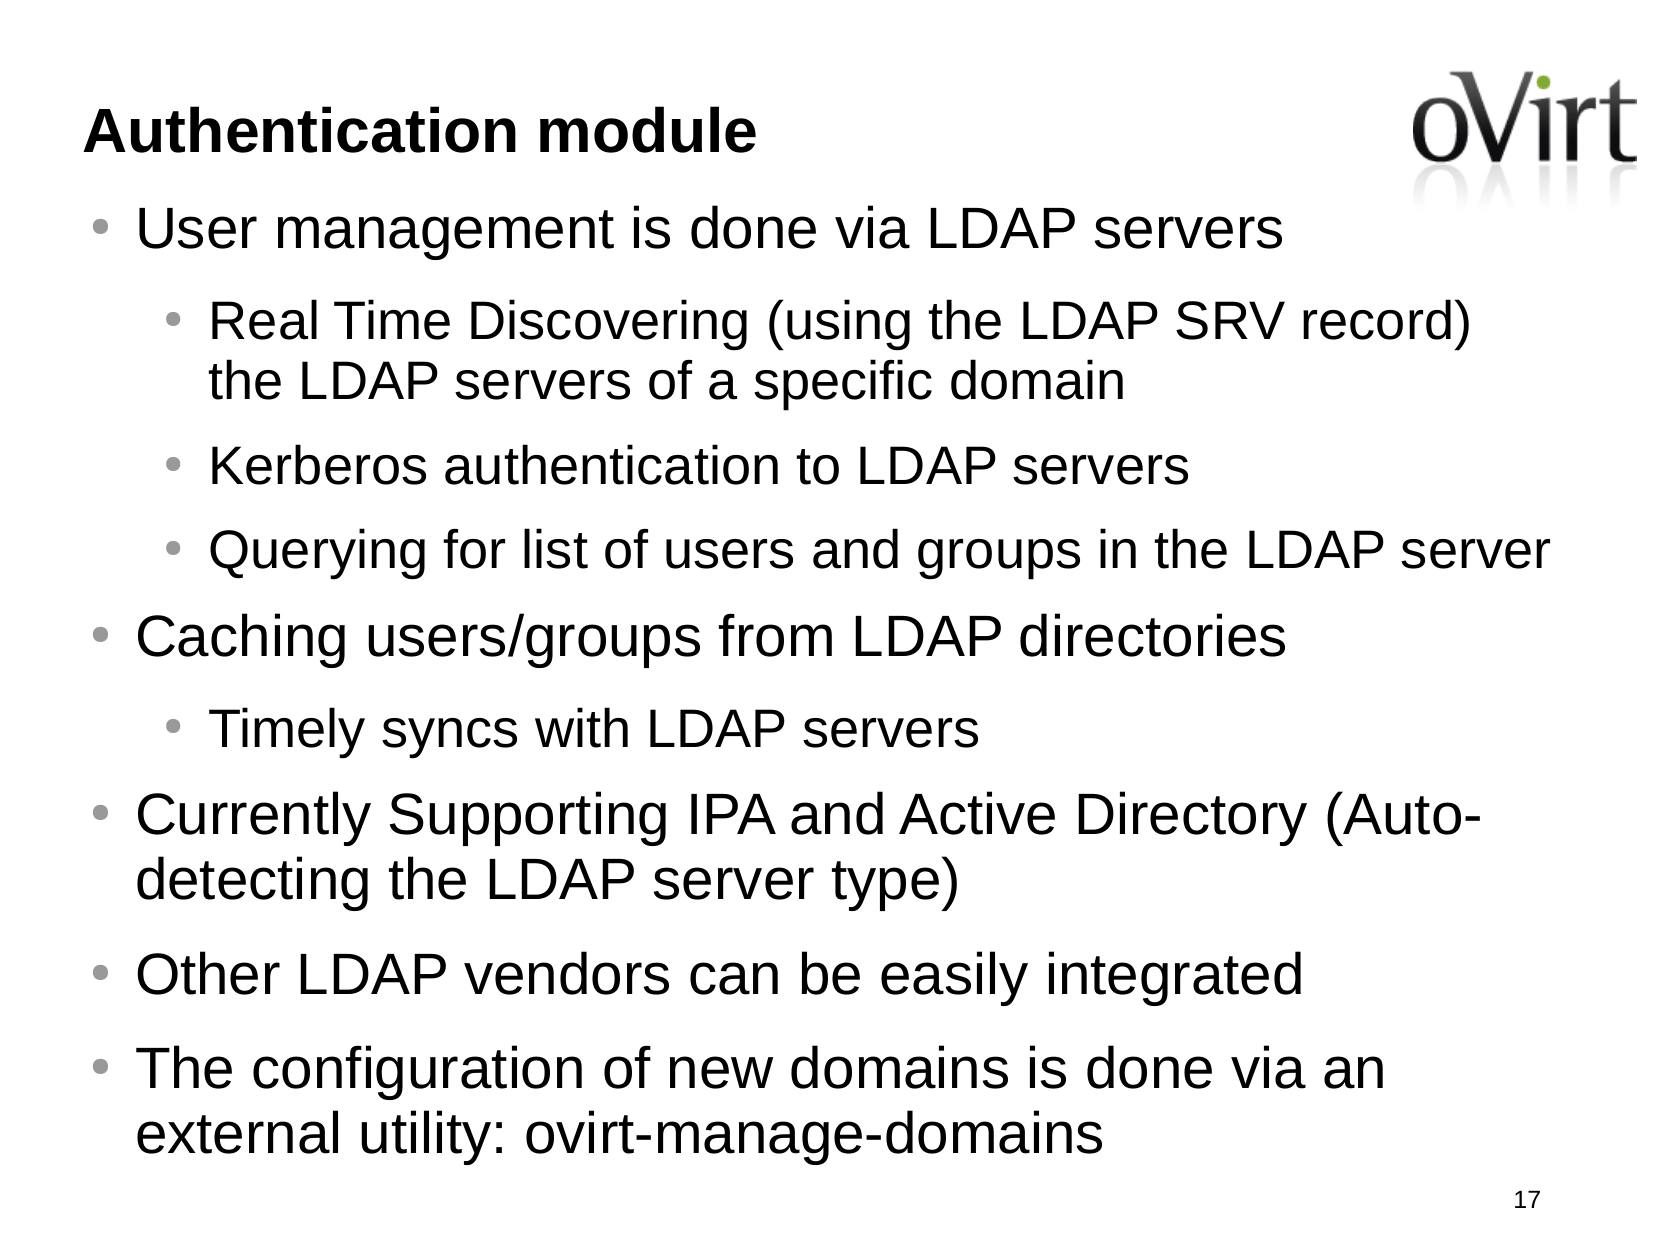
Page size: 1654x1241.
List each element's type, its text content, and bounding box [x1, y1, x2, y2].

title Authentication module [82, 37, 1303, 195]
list User management is done via LDAP servers Real Time Discovering (using the LDAP SRV record) the LDAP servers of a specific domain Kerberos authentication to LDAP servers Querying for list of users and groups in the LDAP server Caching users/groups from LDAP directories Timely syncs with LDAP servers Currently Supporting IPA and Active Directory (Auto-detecting the LDAP server type) Other LDAP vendors can be easily integrated The configuration of new domains is done via an external utility: ovirt-manage-domains [75, 195, 1564, 1167]
picture [1413, 63, 1637, 212]
